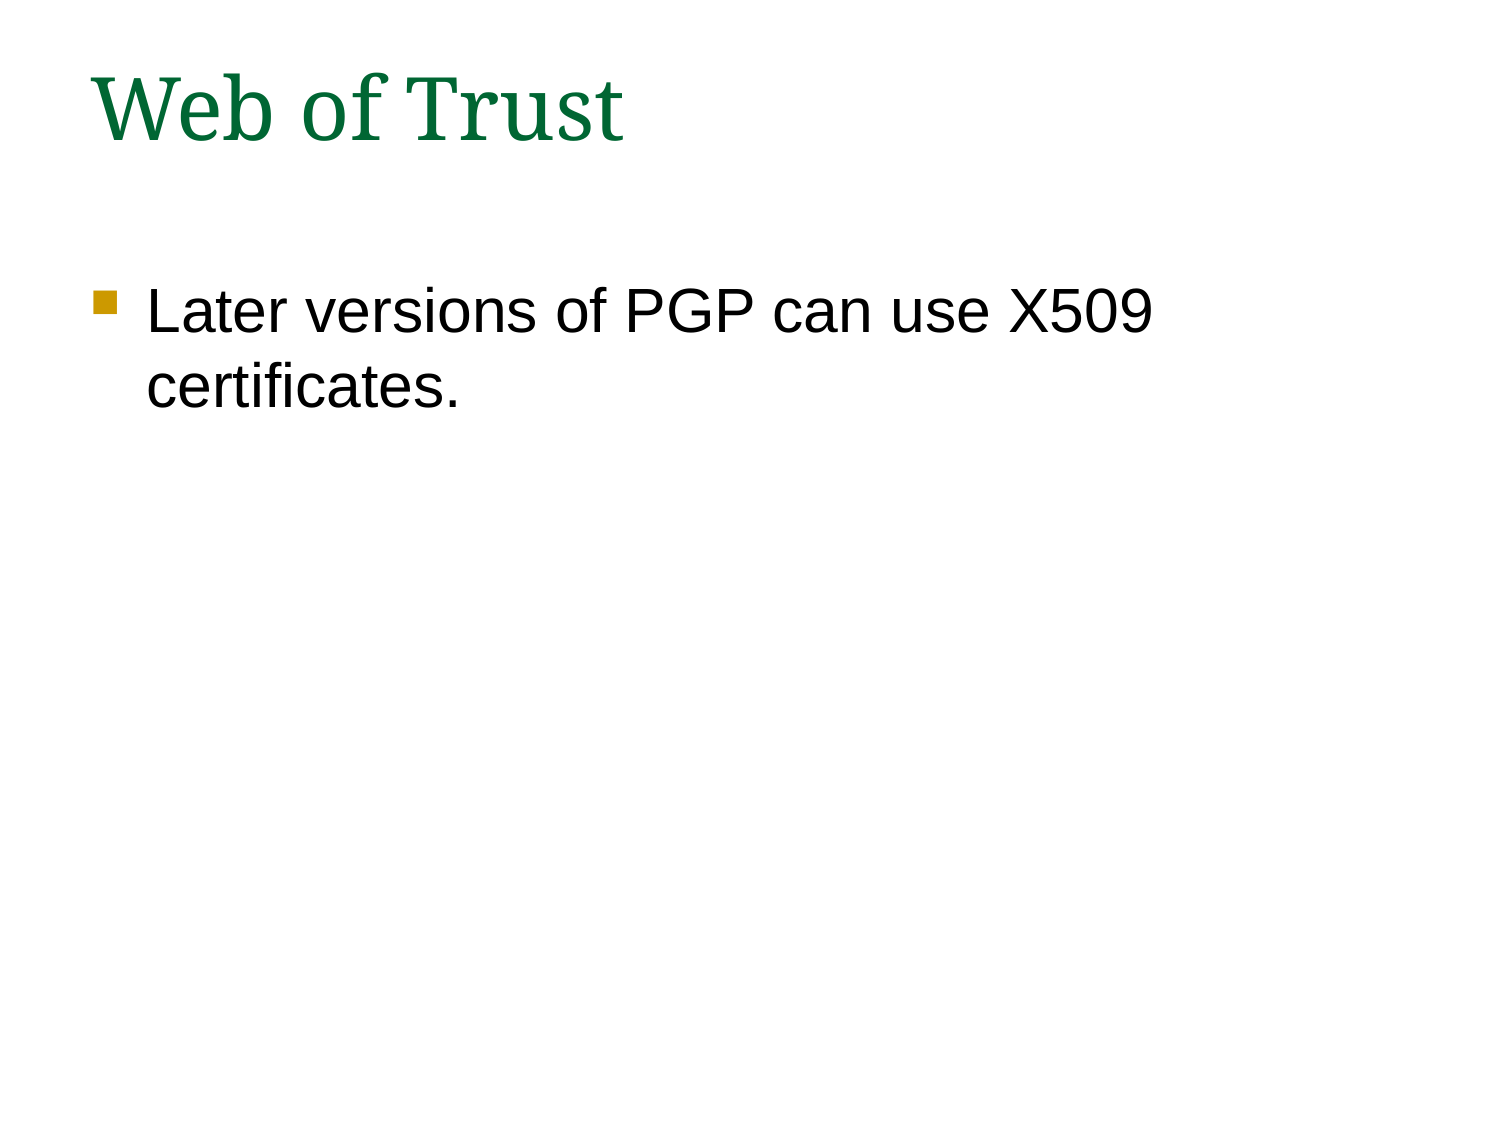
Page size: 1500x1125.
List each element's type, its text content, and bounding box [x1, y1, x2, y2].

list Later versions of PGP can use X509 certificates. [75, 262, 1425, 1006]
title Web of Trust [75, 45, 1425, 233]
